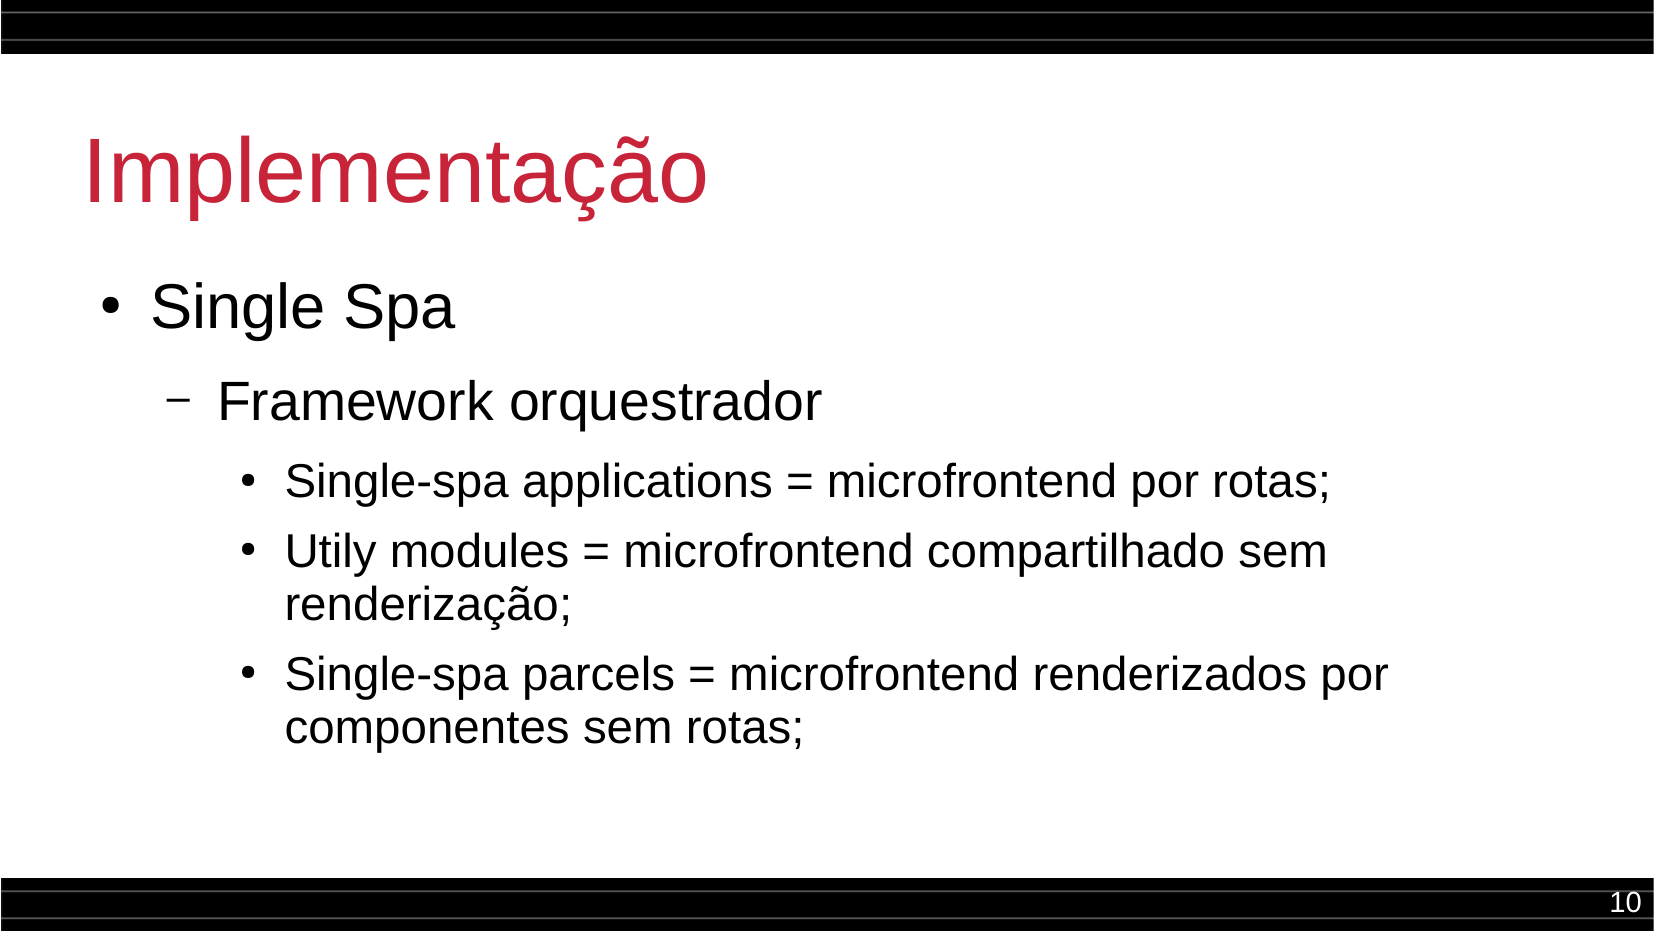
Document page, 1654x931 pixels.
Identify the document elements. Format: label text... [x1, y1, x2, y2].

list Single Spa Framework orquestrador Single-spa applications = microfrontend por rotas; Utily modules = microfrontend compartilhado sem renderização; Single-spa parcels = microfrontend renderizados por componentes sem rotas; [82, 271, 1571, 758]
picture [1, 878, 1654, 931]
title Implementação [82, 92, 1571, 249]
picture [1, 0, 1654, 54]
